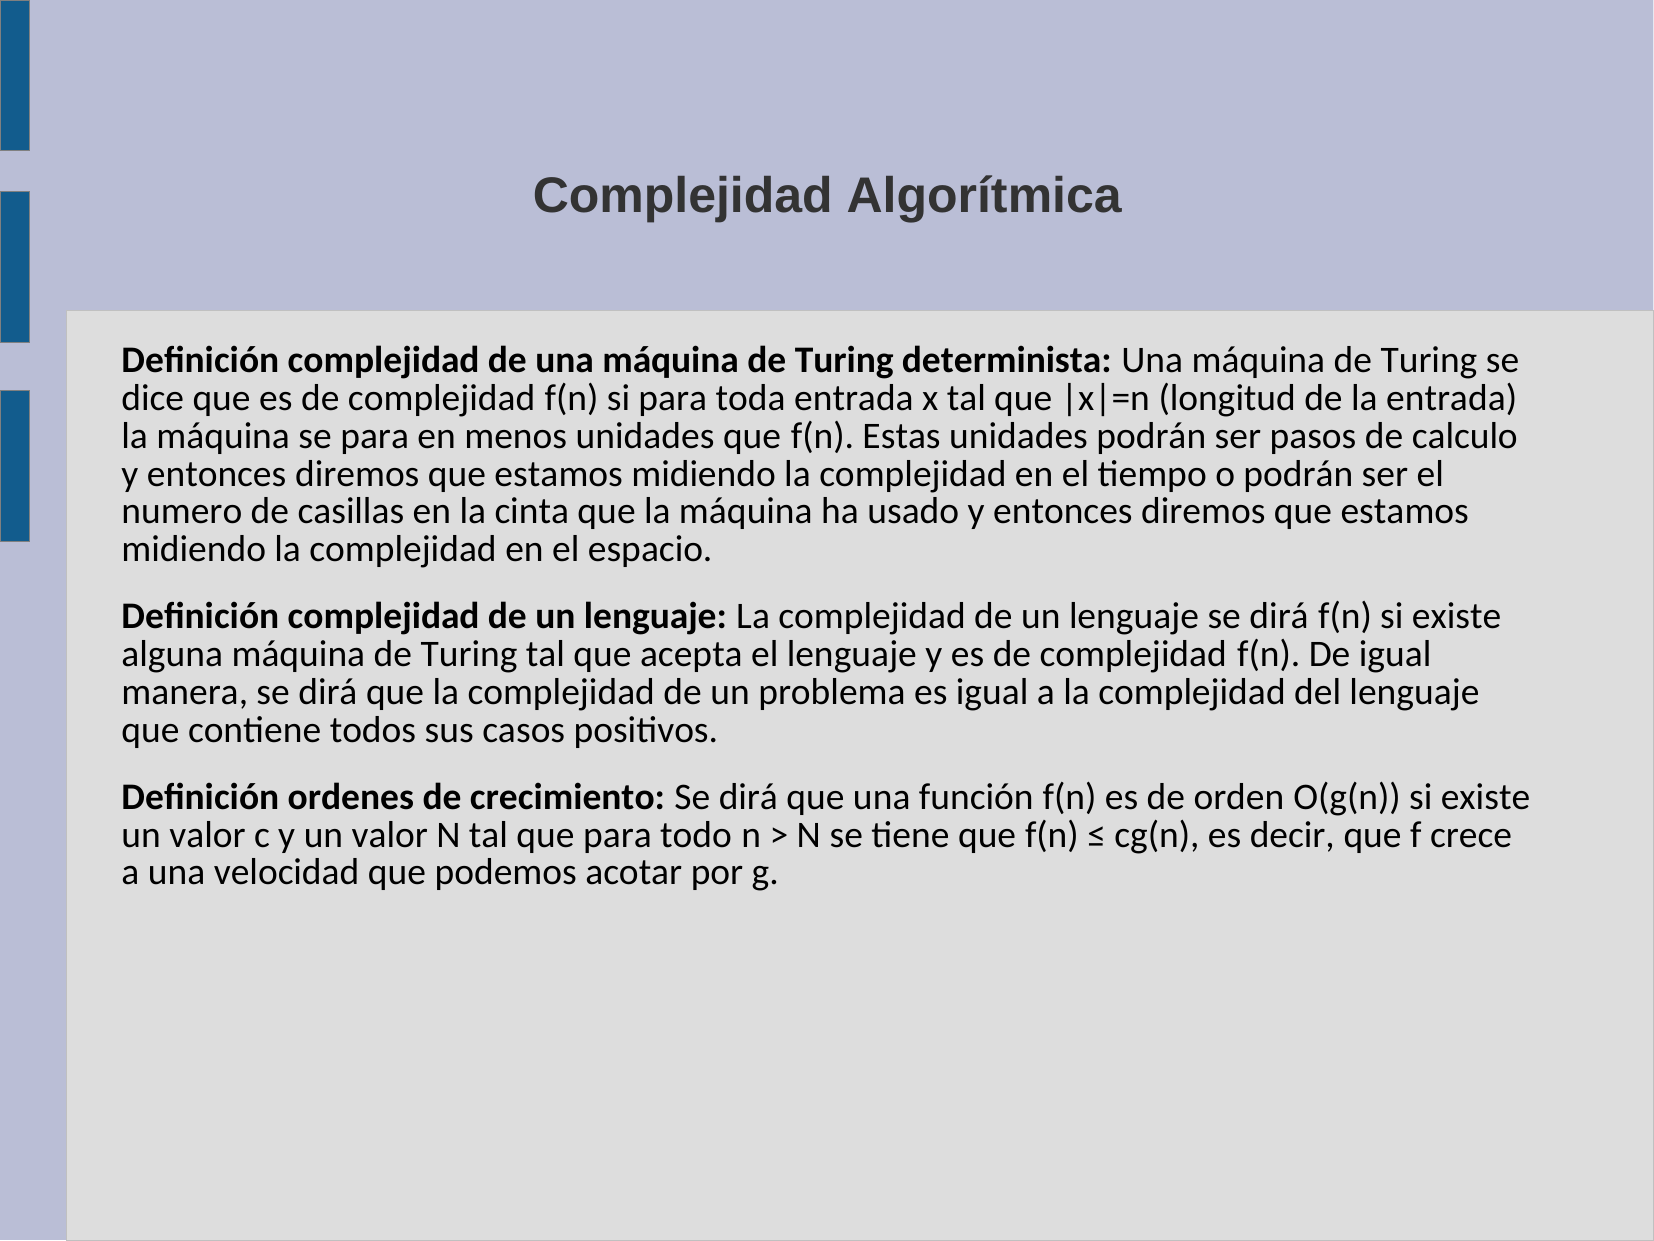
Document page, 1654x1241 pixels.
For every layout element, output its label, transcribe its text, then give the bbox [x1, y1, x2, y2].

title Complejidad Algorítmica [121, 91, 1534, 299]
list Definición complejidad de una máquina de Turing determinista: Una máquina de Turing se dice que es de complejidad f(n) si para toda entrada x tal que |x|=n (longitud de la entrada) la máquina se para en menos unidades que f(n). Estas unidades podrán ser pasos de calculo y entonces diremos que estamos midiendo la complejidad en el tiempo o podrán ser el numero de casillas en la cinta que la máquina ha usado y entonces diremos que estamos midiendo la complejidad en el espacio. Definición complejidad de un lenguaje: La complejidad de un lenguaje se dirá f(n) si existe alguna máquina de Turing tal que acepta el lenguaje y es de complejidad f(n). De igual manera, se dirá que la complejidad de un problema es igual a la complejidad del lenguaje que contiene todos sus casos positivos. Definición ordenes de crecimiento: Se dirá que una función f(n) es de orden O(g(n)) si existe un valor c y un valor N tal que para todo n > N se tiene que f(n) ≤ cg(n), es decir, que f crece a una velocidad que podemos acotar por g. [121, 344, 1534, 1127]
